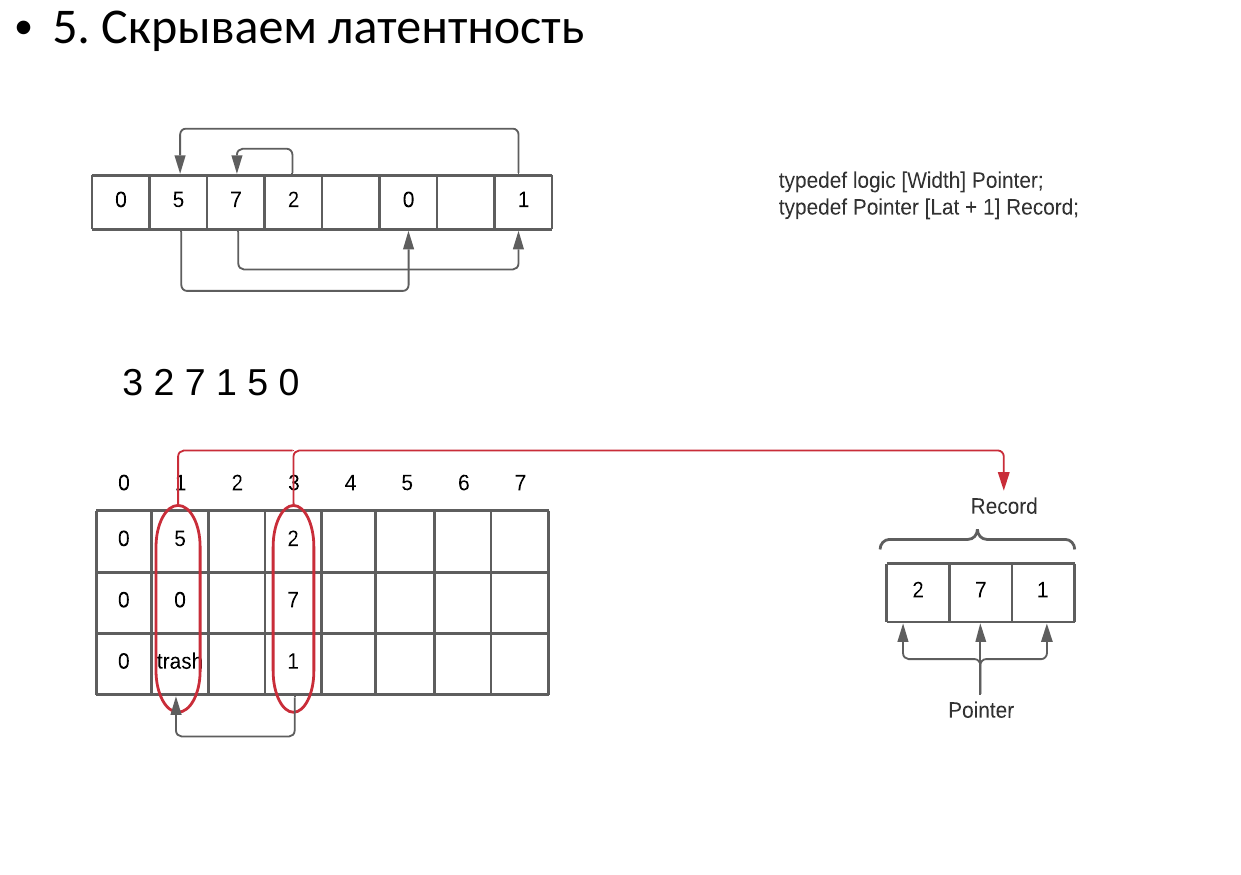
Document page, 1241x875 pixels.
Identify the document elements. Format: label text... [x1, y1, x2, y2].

text_box [151, 177, 206, 228]
text_box [888, 565, 948, 621]
text_box [492, 512, 547, 571]
text_box [210, 574, 264, 632]
text_box [438, 177, 493, 228]
text_box [95, 461, 549, 511]
text_box [153, 635, 157, 693]
text_box [275, 507, 312, 710]
text_box [153, 512, 163, 571]
text_box [316, 574, 320, 632]
text_box [323, 635, 374, 693]
text_box [323, 574, 374, 632]
text_box [158, 507, 198, 710]
text_box [193, 512, 207, 571]
text_box [98, 512, 150, 571]
text_box [199, 635, 207, 693]
text_box [492, 635, 547, 693]
text_box [202, 574, 207, 632]
text_box [307, 512, 320, 571]
text_box [323, 177, 378, 228]
text_box [516, 239, 521, 247]
text_box [323, 512, 374, 571]
text_box [98, 635, 150, 693]
text_box [266, 177, 321, 228]
text_box [377, 574, 433, 632]
text_box [496, 177, 551, 228]
text_box [929, 490, 1079, 521]
text_box [377, 512, 433, 571]
text_box [951, 565, 1011, 621]
text_box 5. Скрываем латентность [0, 0, 1240, 874]
text_box [93, 177, 148, 228]
text_box [492, 574, 547, 632]
text_box [436, 574, 490, 632]
text_box [406, 239, 411, 247]
text_box [881, 694, 1080, 724]
text_box [98, 574, 150, 632]
text_box [774, 164, 1106, 253]
text_box [210, 635, 264, 693]
text_box [436, 512, 490, 571]
text_box [266, 574, 271, 632]
text_box [266, 635, 274, 693]
text_box [210, 512, 264, 571]
text_box [208, 177, 263, 228]
text_box [313, 635, 320, 693]
text_box [381, 177, 436, 228]
text_box [436, 635, 490, 693]
text_box [1013, 565, 1073, 621]
text_box [266, 512, 280, 571]
text_box [377, 635, 433, 693]
text_box 3 2 7 1 5 0 [107, 354, 315, 412]
